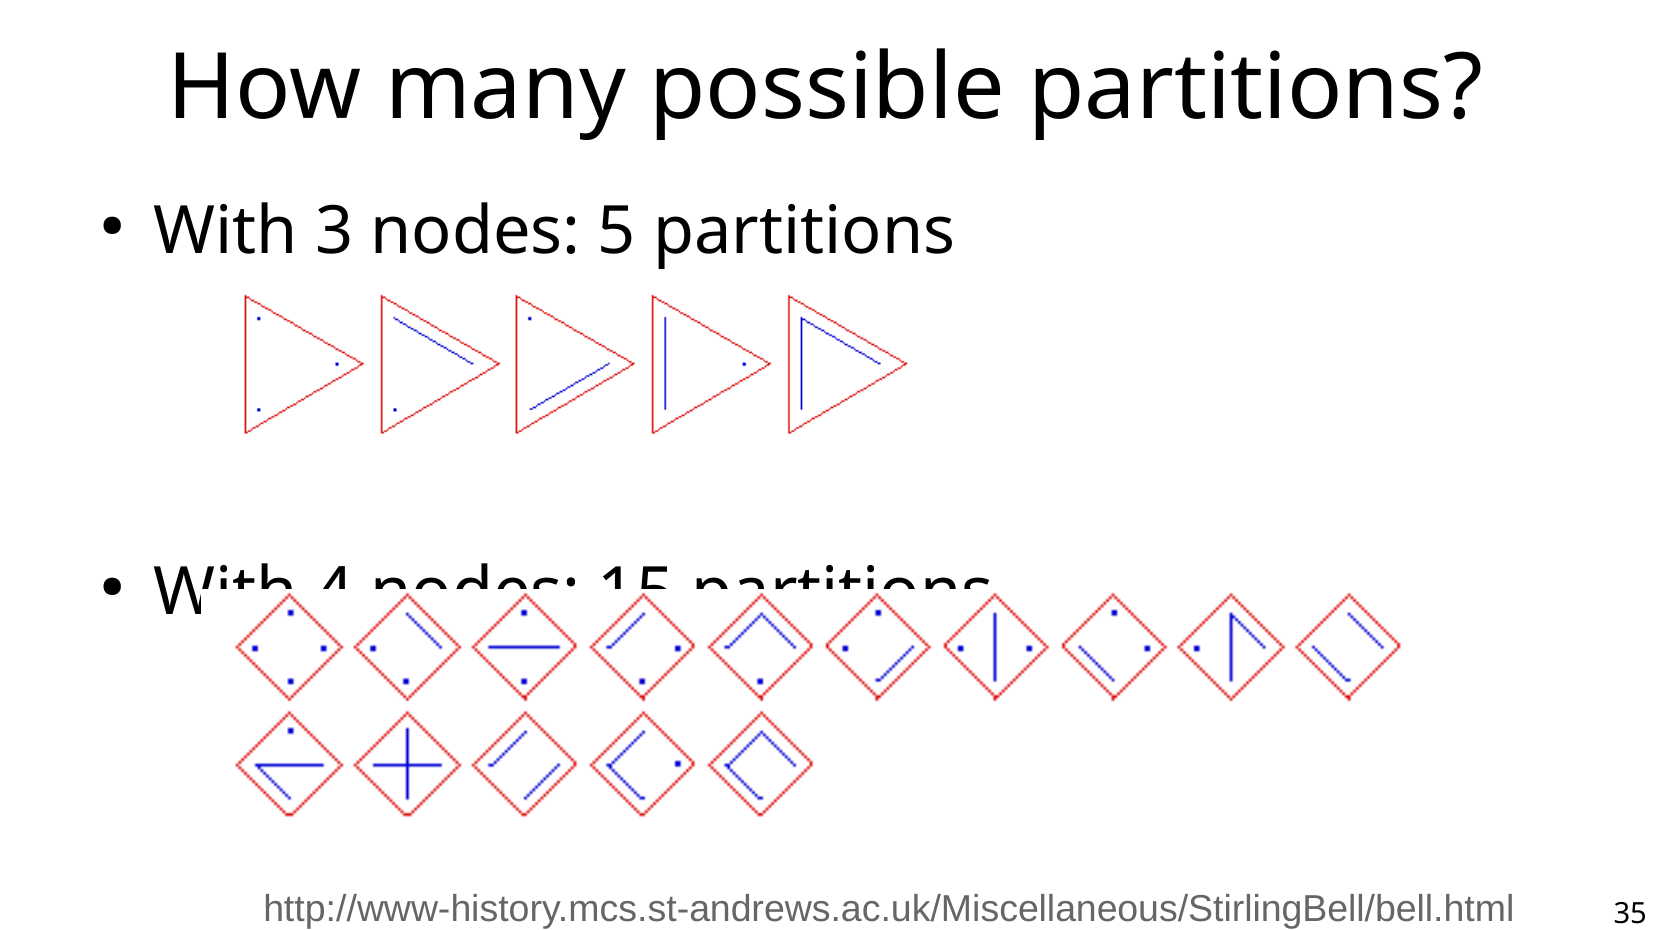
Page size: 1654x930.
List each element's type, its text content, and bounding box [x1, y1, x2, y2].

text_box http://www-history.mcs.st-andrews.ac.uk/Miscellaneous/StirlingBell/bell.html [248, 879, 1531, 930]
picture [223, 289, 931, 440]
picture [201, 589, 1442, 826]
title How many possible partitions? [82, 1, 1571, 166]
list With 3 nodes: 5 partitions With 4 nodes: 15 partitions [82, 182, 1571, 722]
